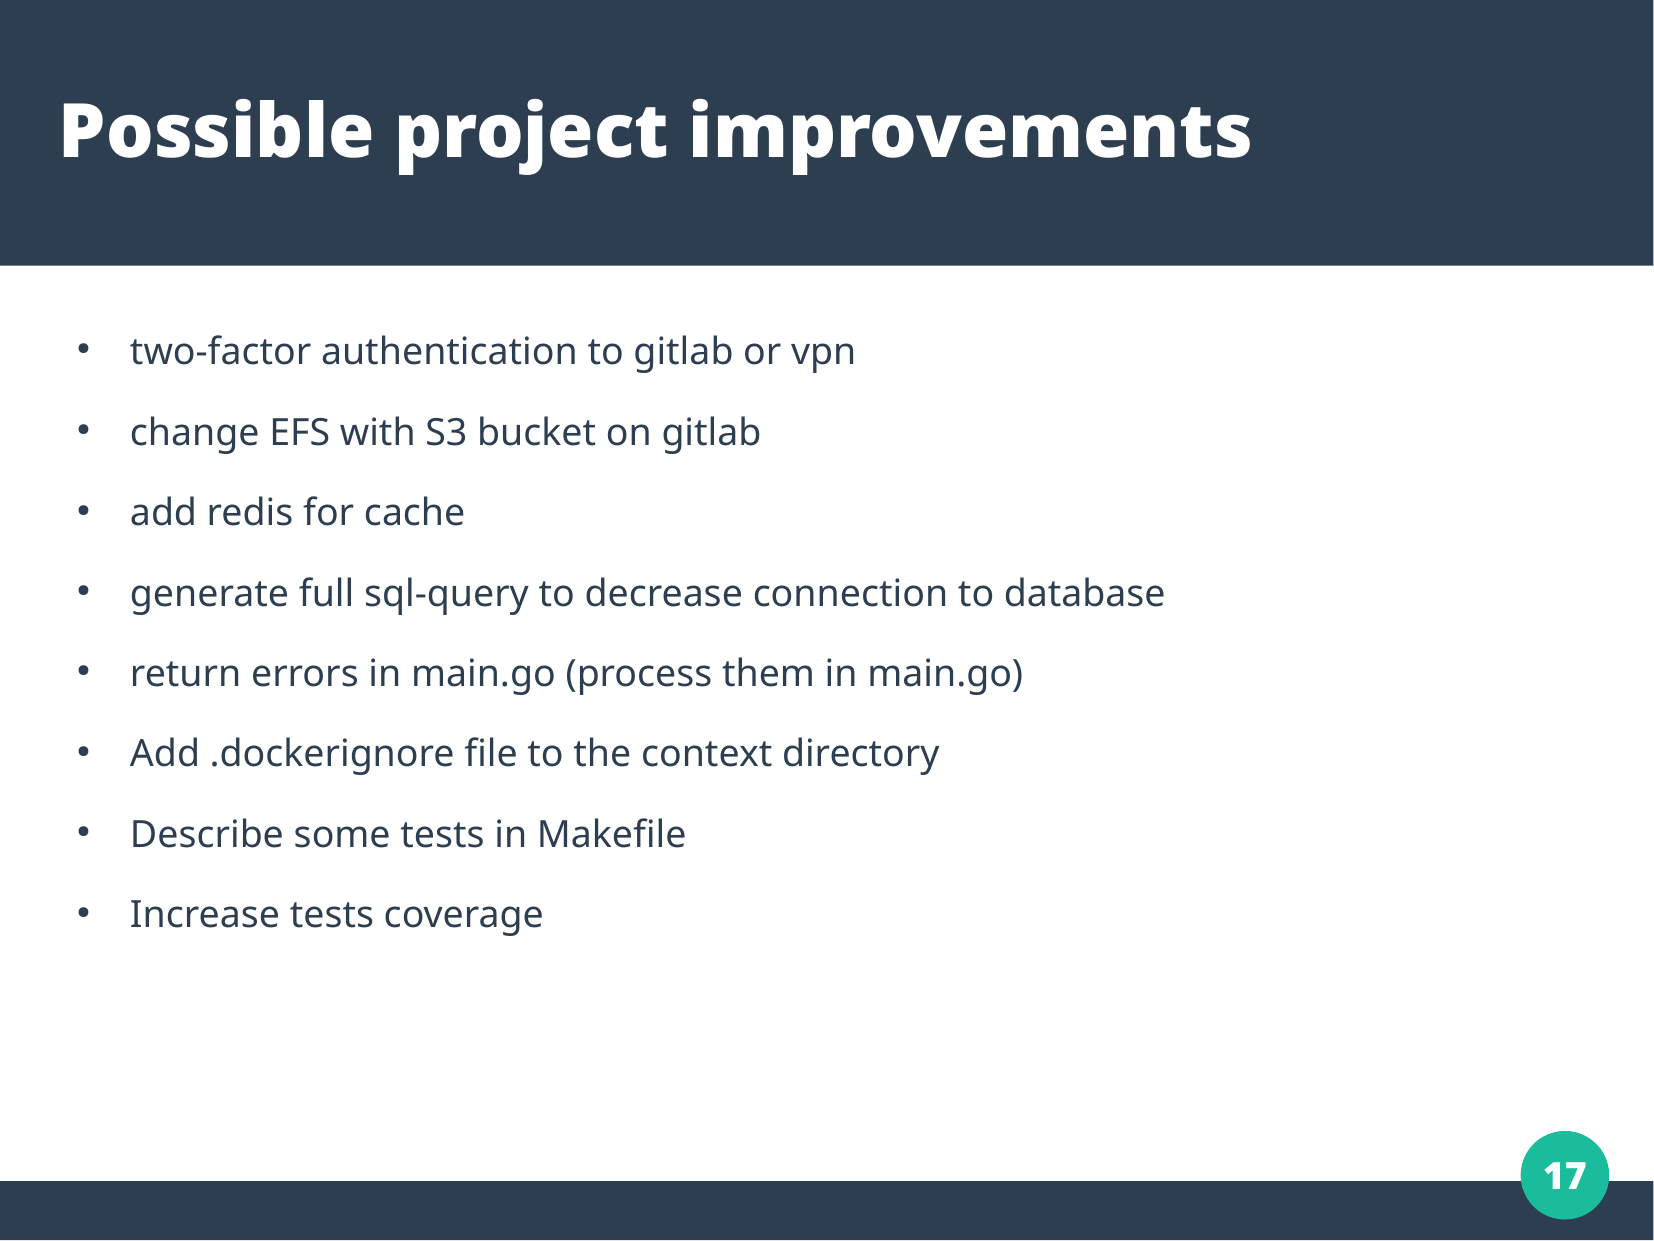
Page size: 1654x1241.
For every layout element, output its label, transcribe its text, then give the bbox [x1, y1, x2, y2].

list two-factor authentication to gitlab or vpn change EFS with S3 bucket on gitlab add redis for cache generate full sql-query to decrease connection to database return errors in main.go (process them in main.go) Add .dockerignore file to the context directory Describe some tests in Makefile Increase tests coverage [59, 324, 1595, 1152]
title Possible project improvements [59, 49, 1595, 207]
